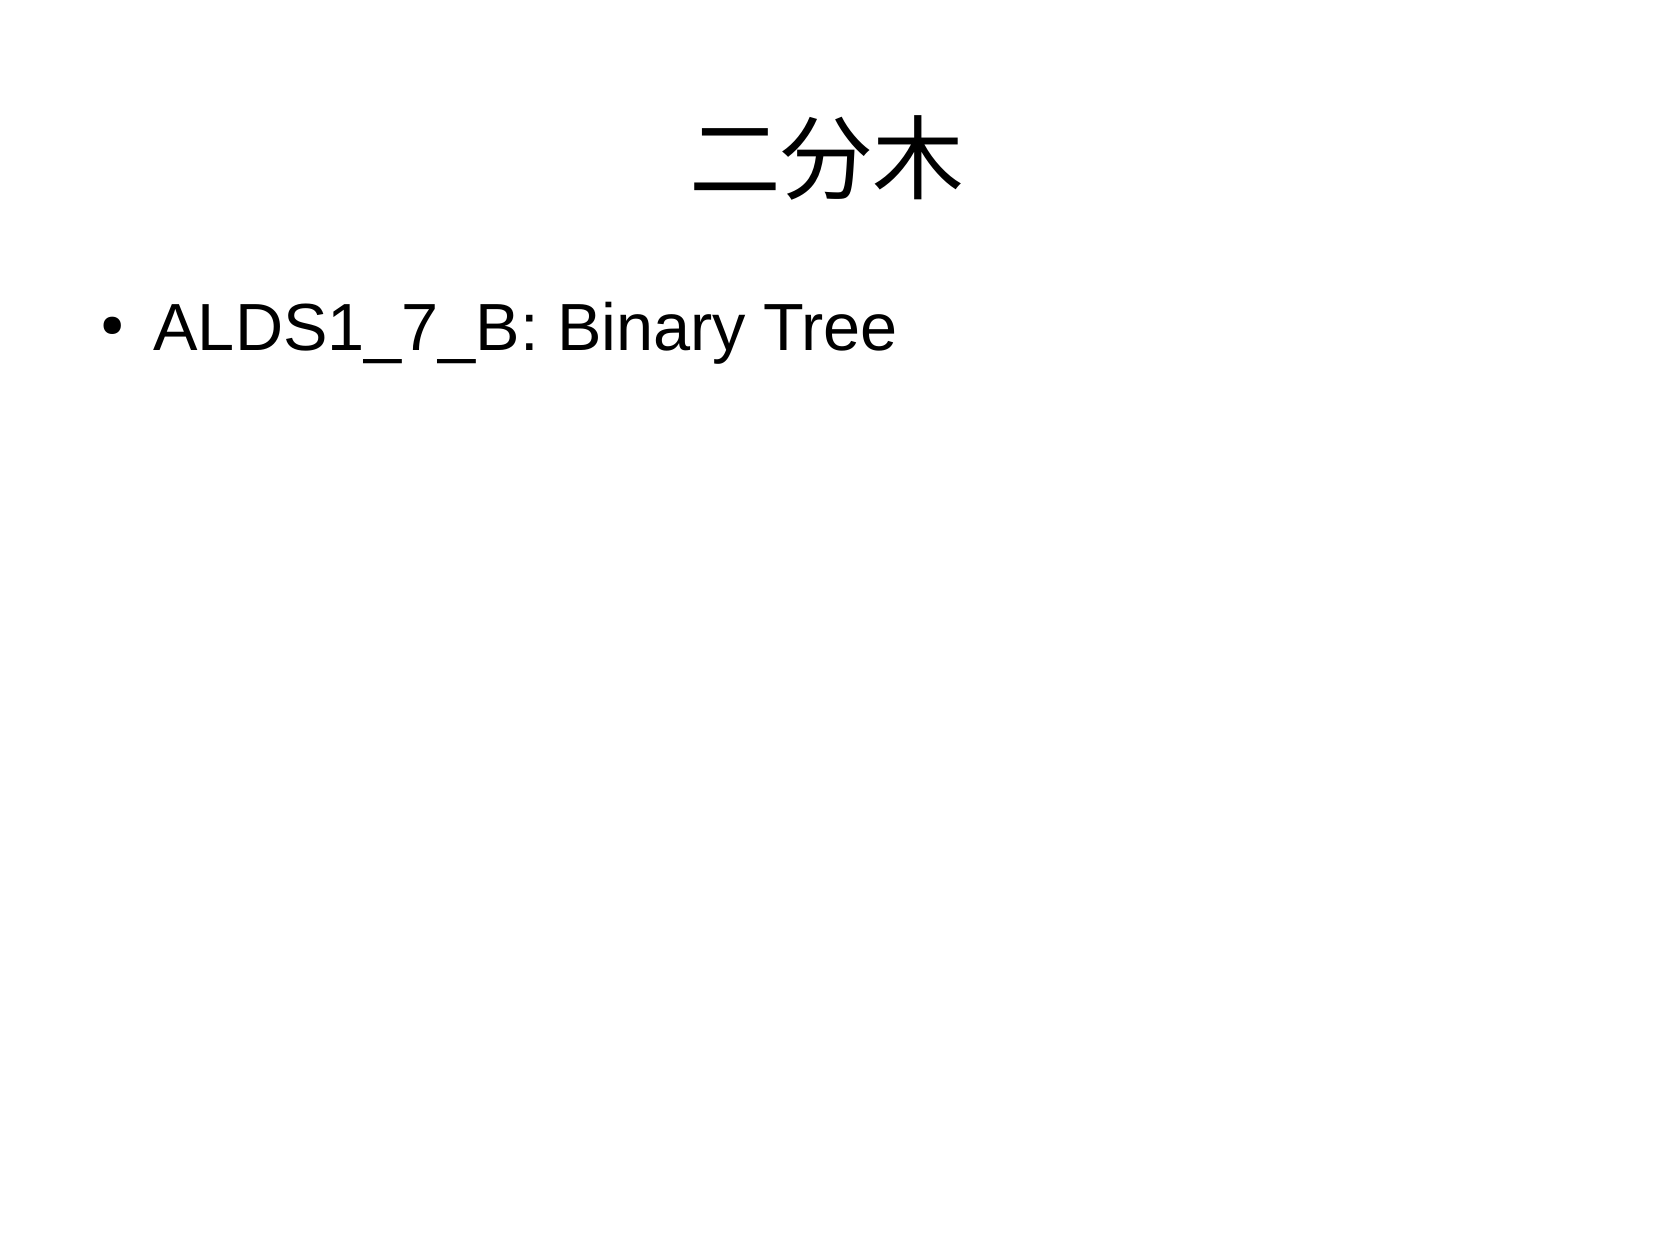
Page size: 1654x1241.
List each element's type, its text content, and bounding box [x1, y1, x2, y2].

list ALDS1_7_B: Binary Tree [82, 290, 1571, 1010]
title 二分木 [82, 49, 1571, 257]
